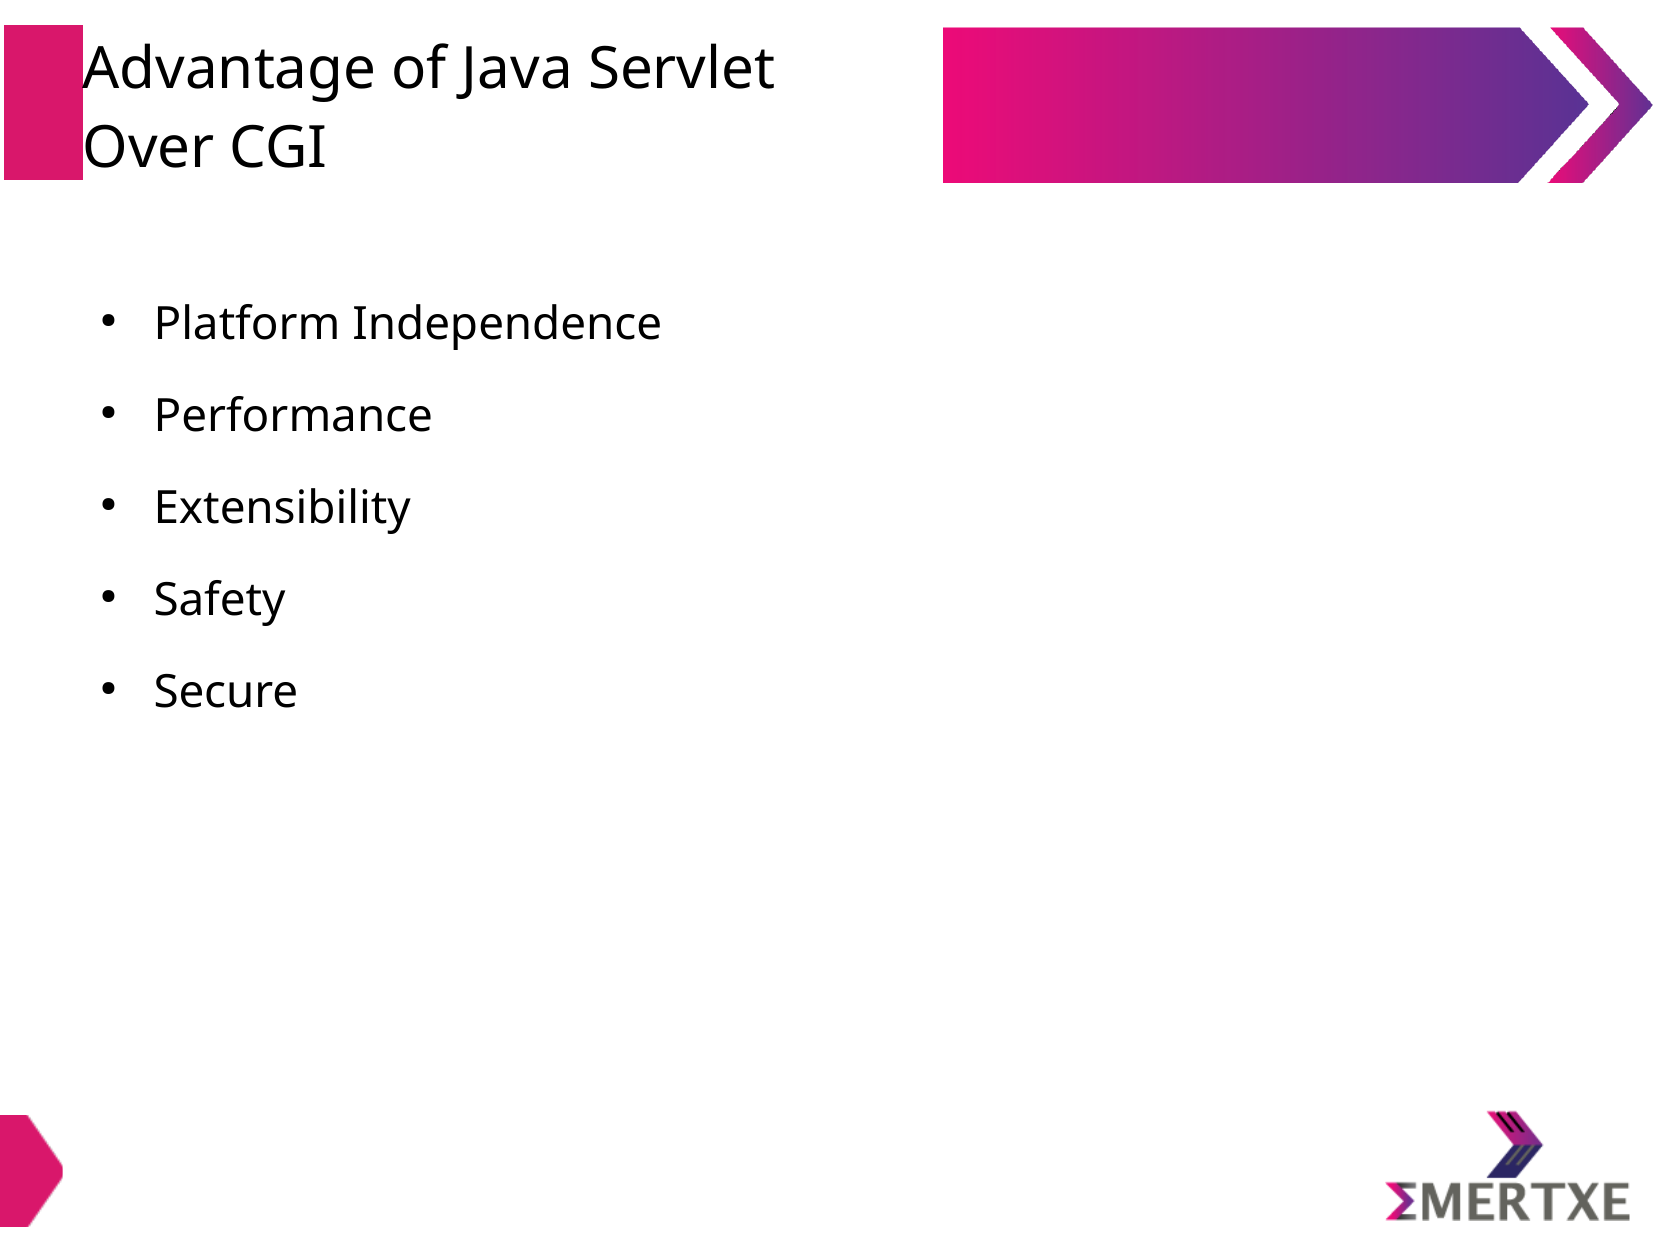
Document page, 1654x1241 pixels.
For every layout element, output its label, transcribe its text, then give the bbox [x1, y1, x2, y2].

picture [1385, 1107, 1631, 1221]
picture [1571, 27, 1653, 183]
list Platform Independence Performance Extensibility Safety Secure [82, 290, 1571, 1010]
title Advantage of Java Servlet Over CGI [82, 2, 1571, 210]
